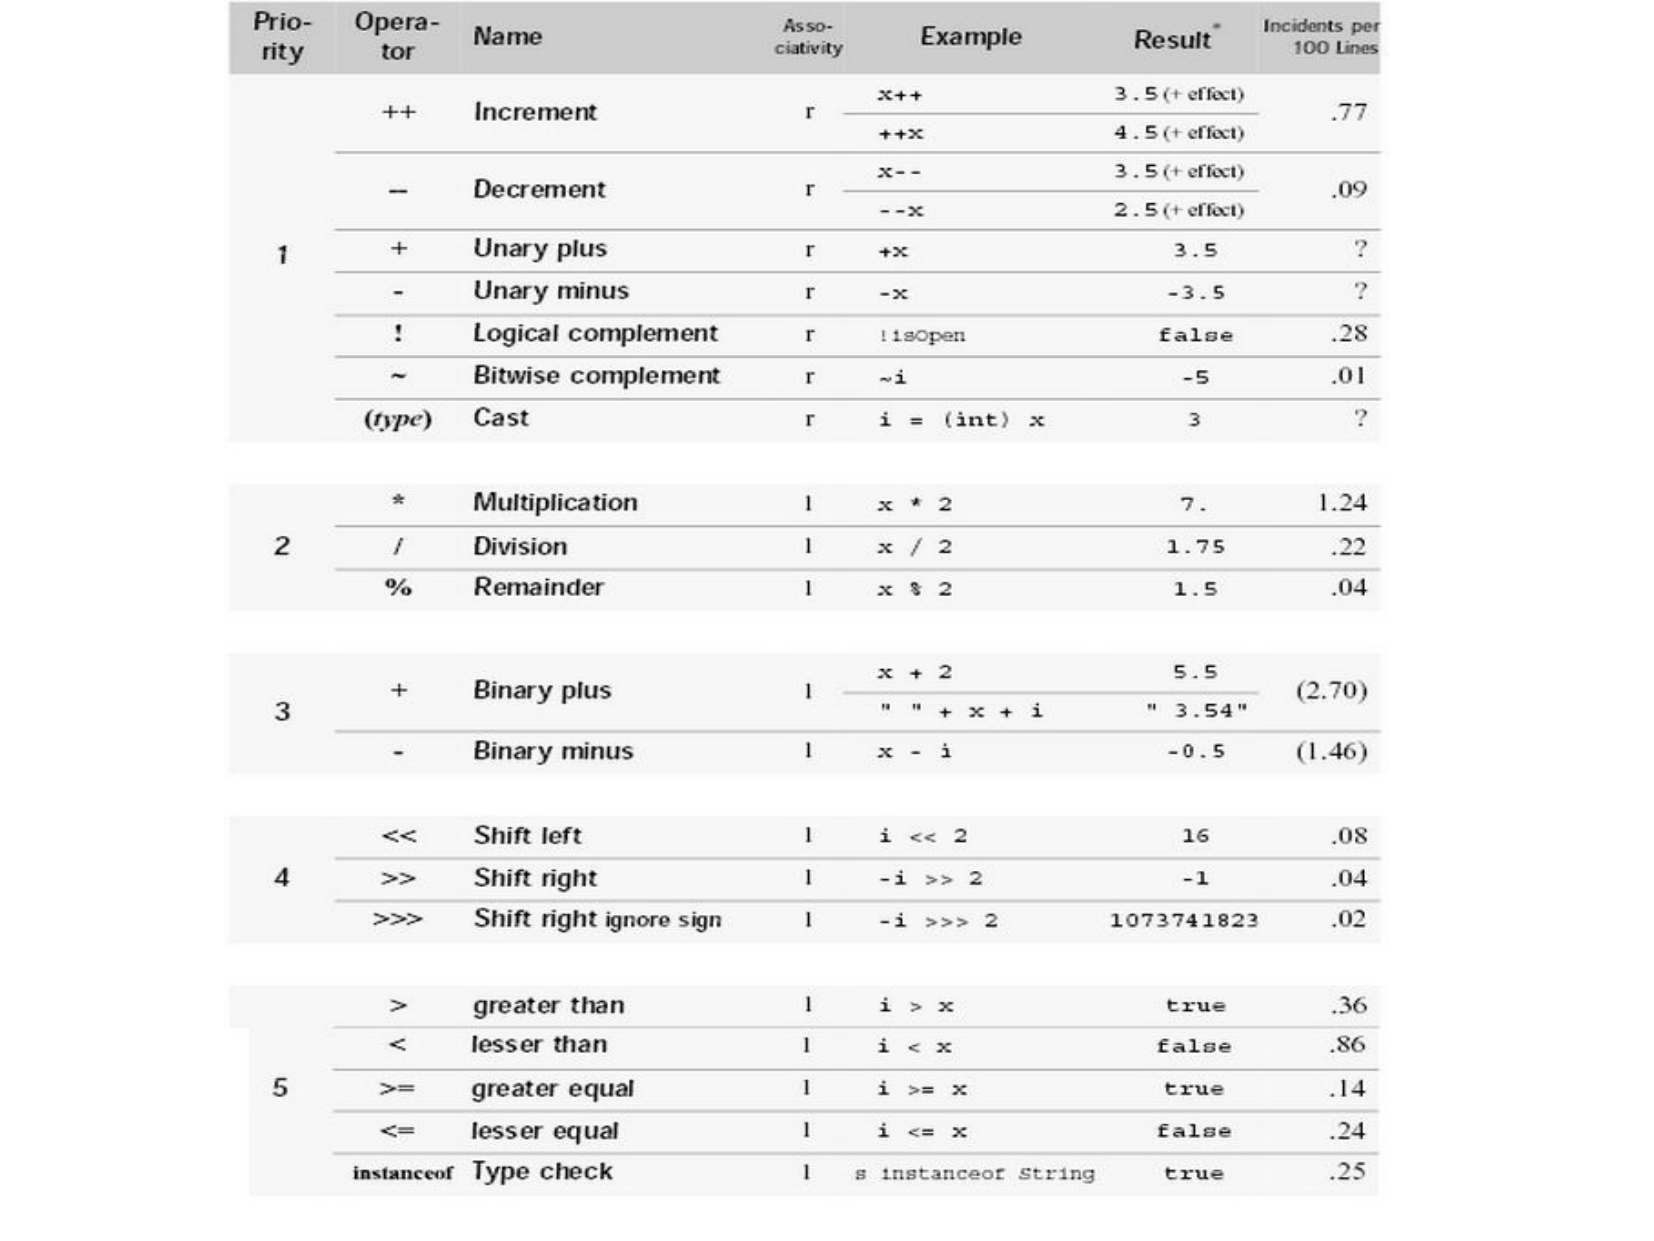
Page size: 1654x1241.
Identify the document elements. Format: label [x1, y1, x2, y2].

picture [224, 0, 1394, 1205]
